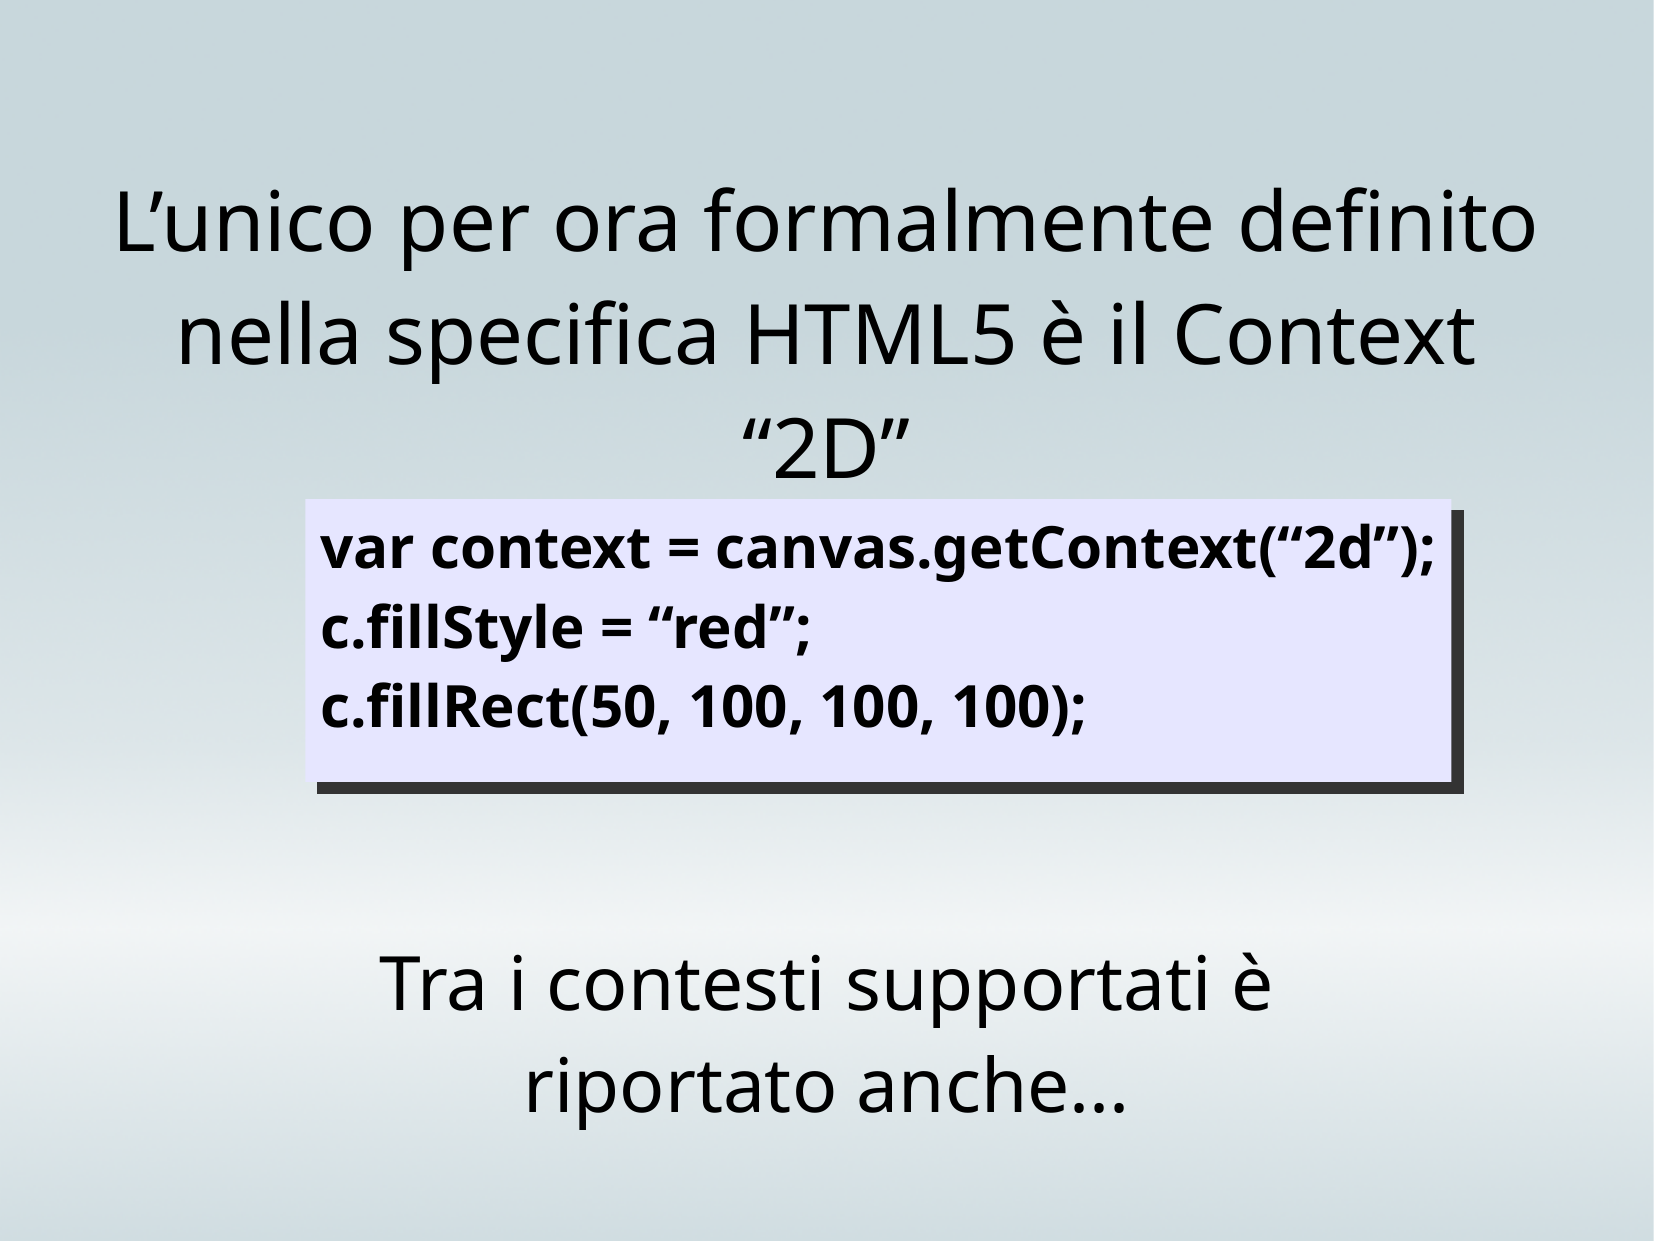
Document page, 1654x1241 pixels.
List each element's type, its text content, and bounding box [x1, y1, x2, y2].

text_box Tra i contesti supportati è riportato anche... [214, 922, 1440, 1171]
text_box var context = canvas.getContext(“2d”); c.fillStyle = “red”; c.fillRect(50, 100, 100, 100); [305, 499, 1349, 782]
picture [0, 0, 1654, 1241]
text_box L’unico per ora formalmente definito nella specifica HTML5 è il Context “2D” [85, 154, 1568, 403]
